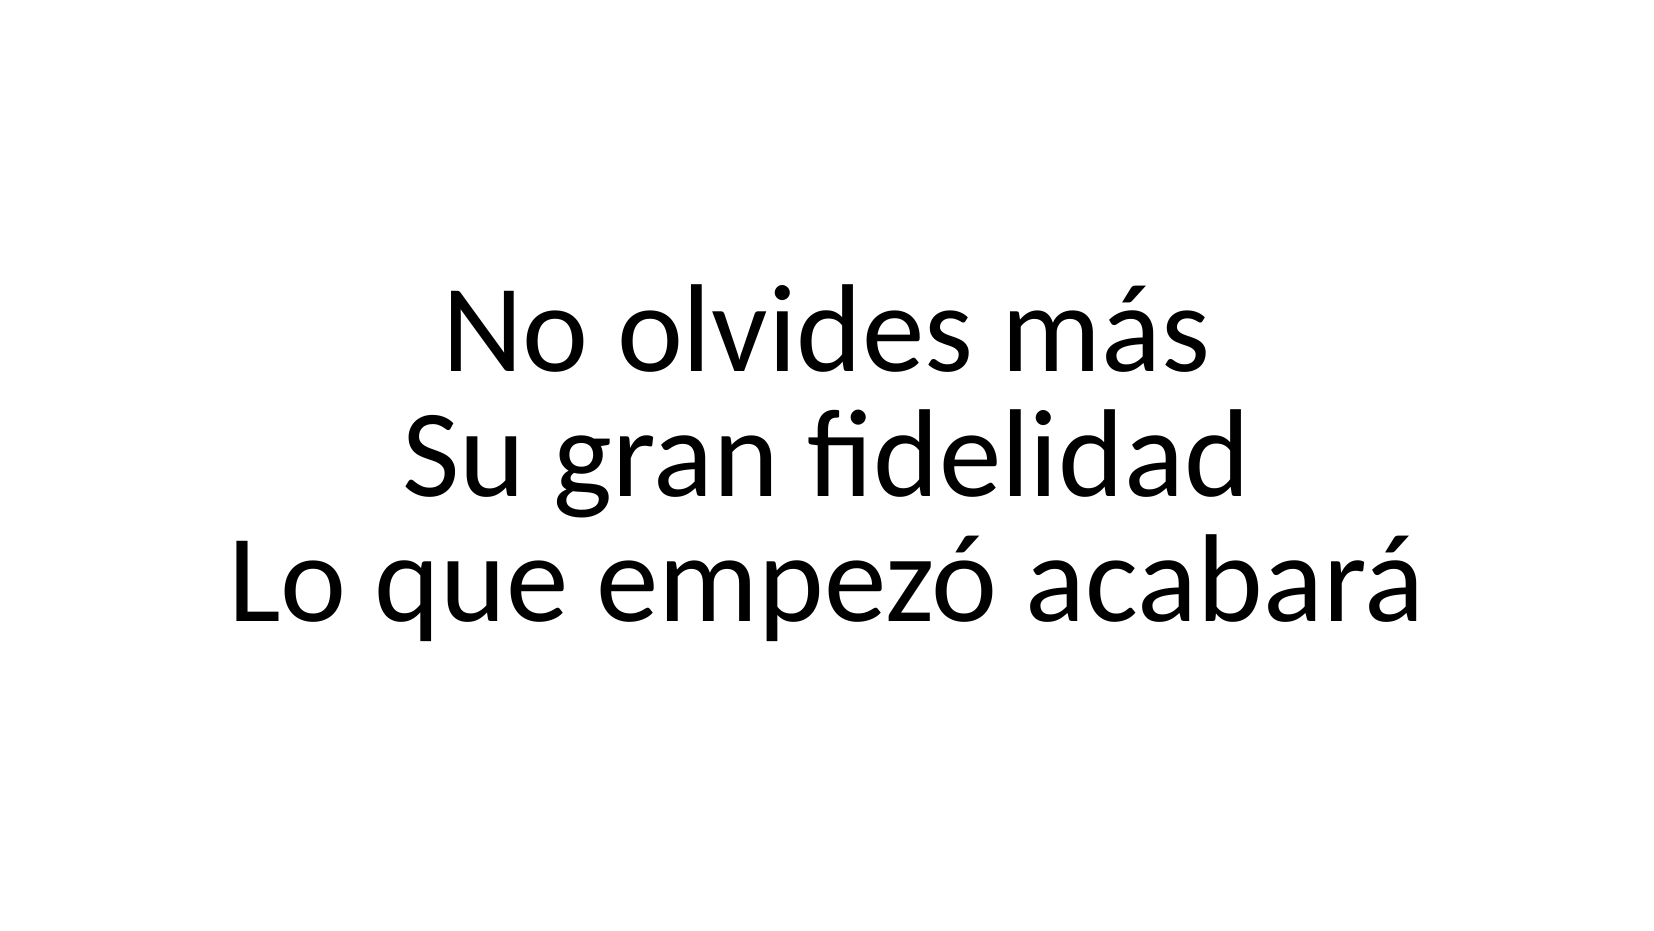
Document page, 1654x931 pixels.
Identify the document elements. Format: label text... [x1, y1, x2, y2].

title No olvides más Su gran fidelidad Lo que empezó acabará [0, 0, 1654, 931]
